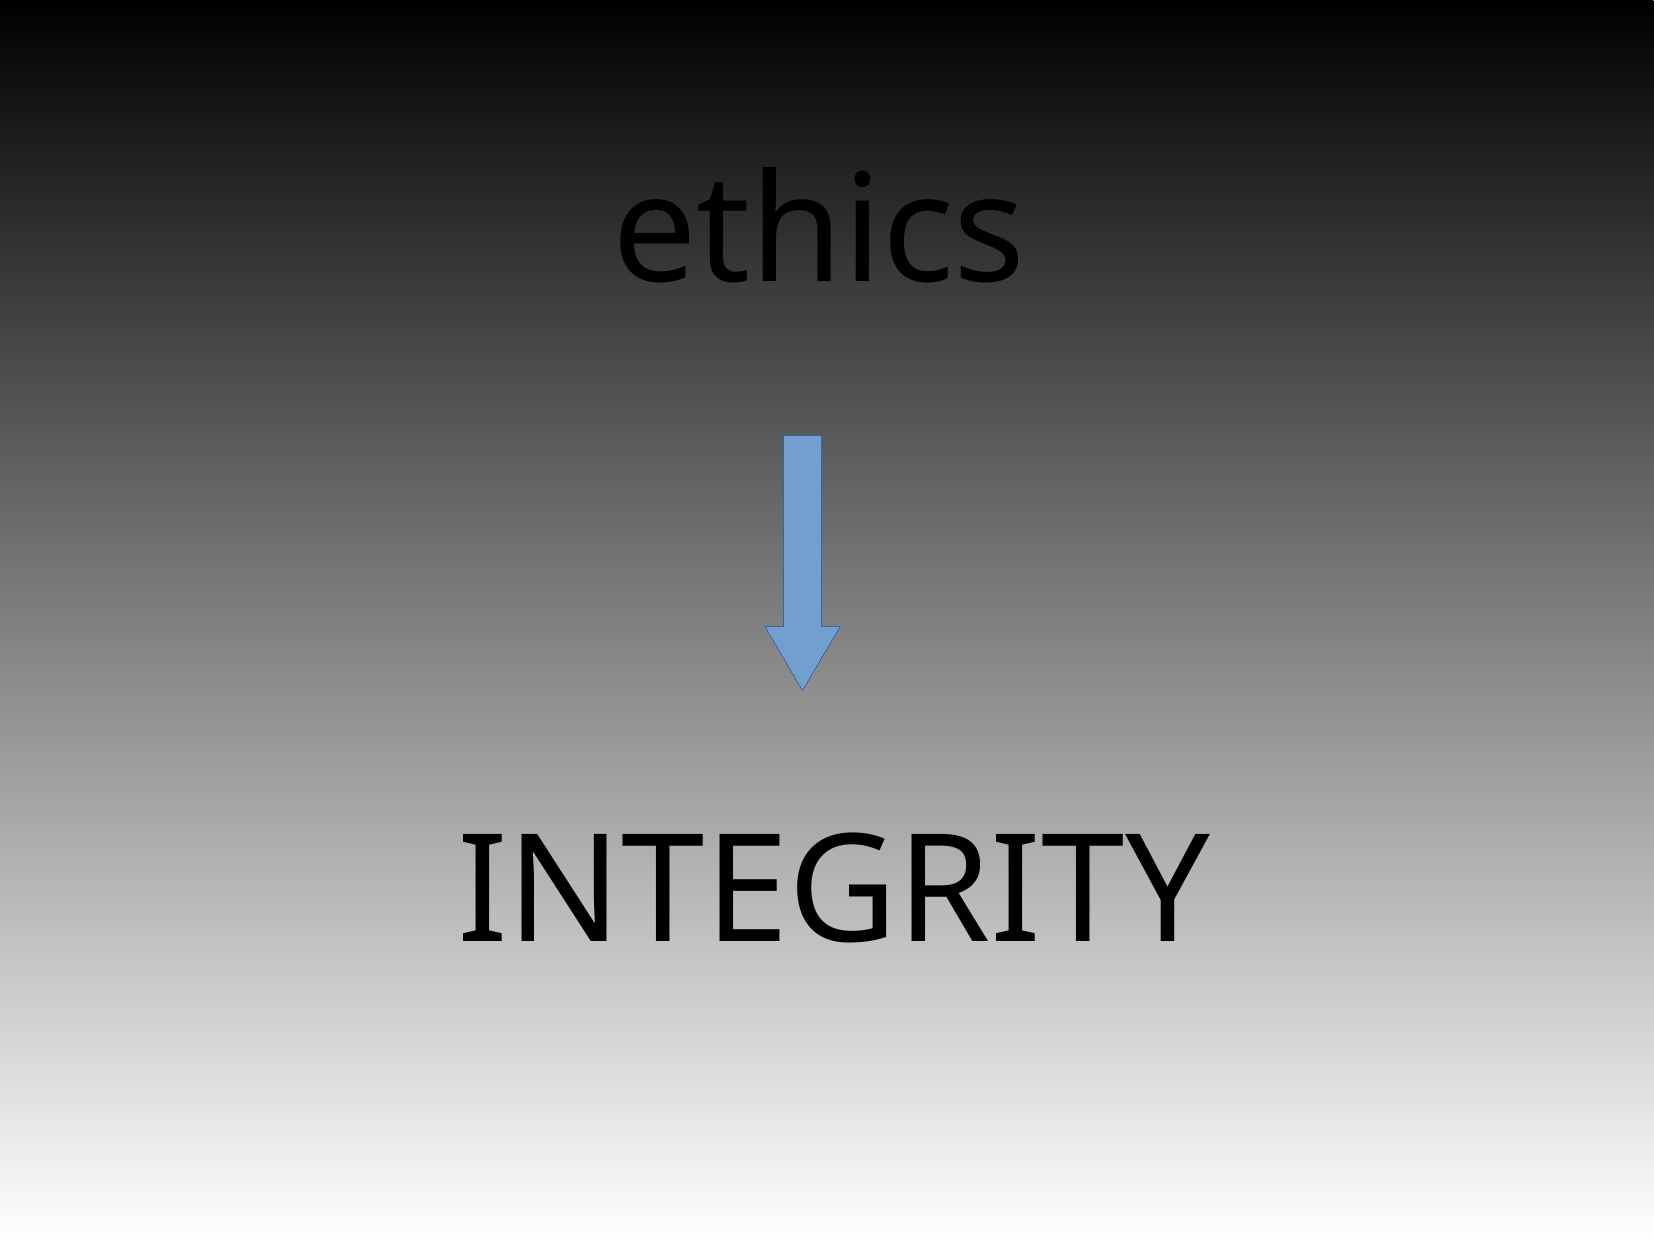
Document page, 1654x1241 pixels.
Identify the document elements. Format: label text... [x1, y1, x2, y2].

text_box [765, 435, 841, 691]
title INTEGRITY [90, 780, 1579, 988]
title ethics [75, 120, 1564, 328]
